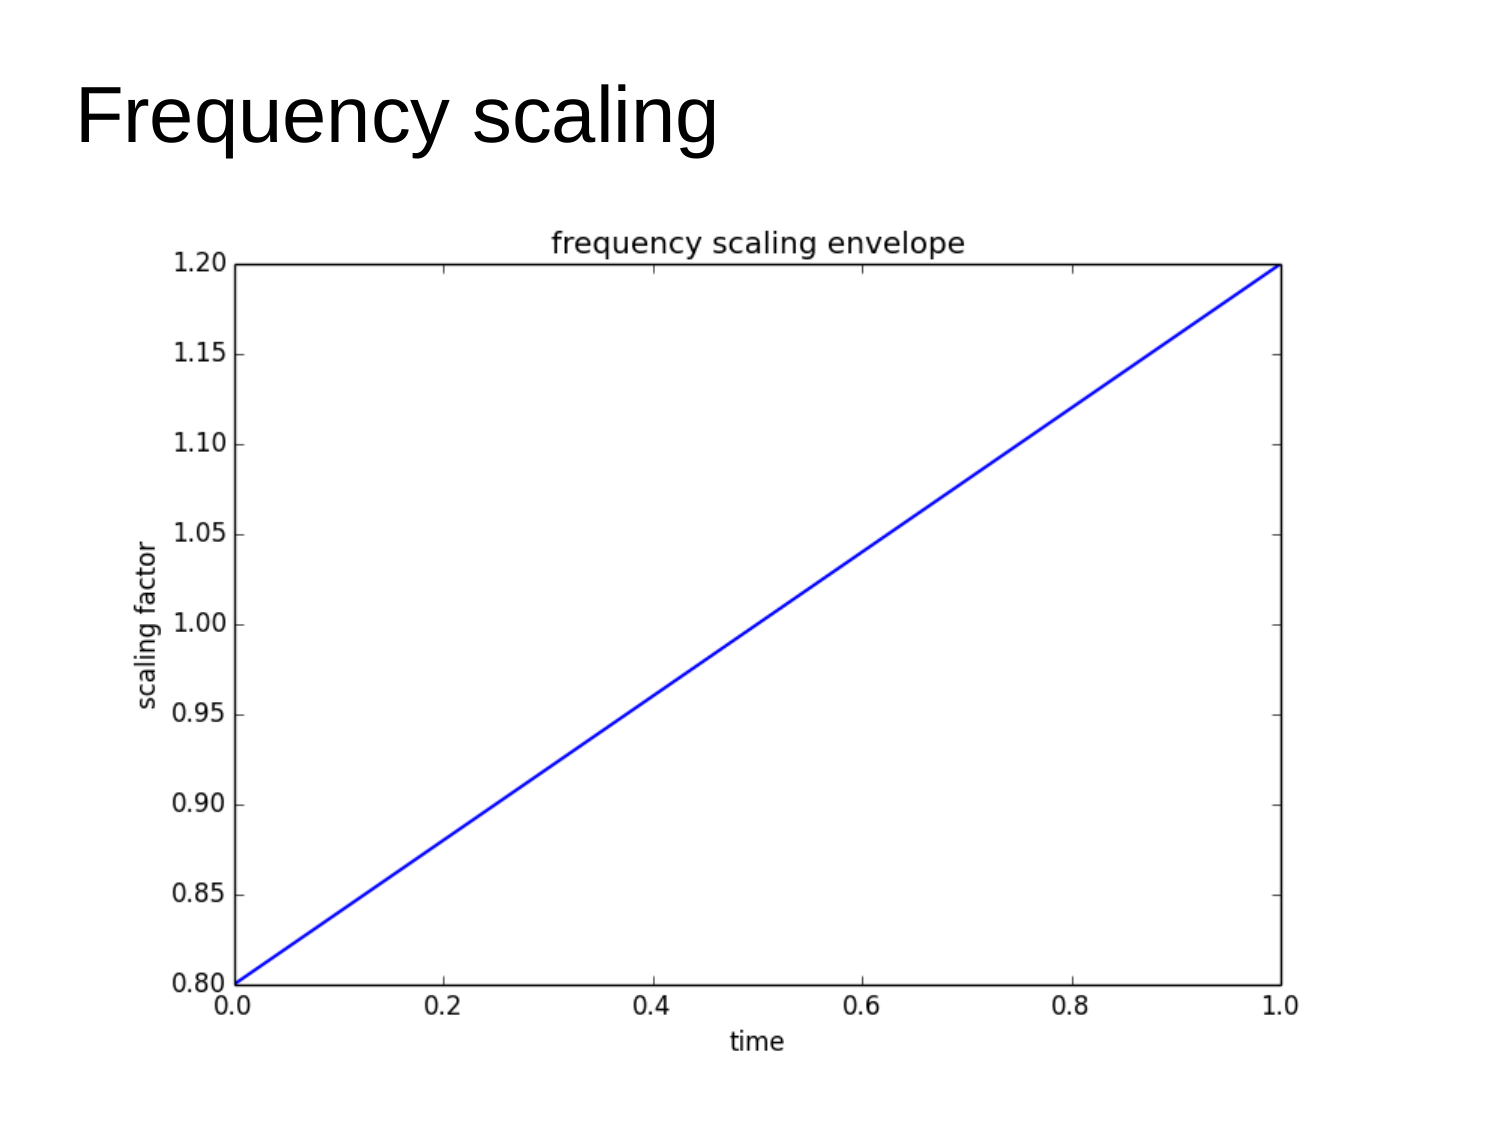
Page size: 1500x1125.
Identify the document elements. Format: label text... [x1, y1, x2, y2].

picture [65, 174, 1416, 1075]
title Frequency scaling [75, 21, 1425, 209]
